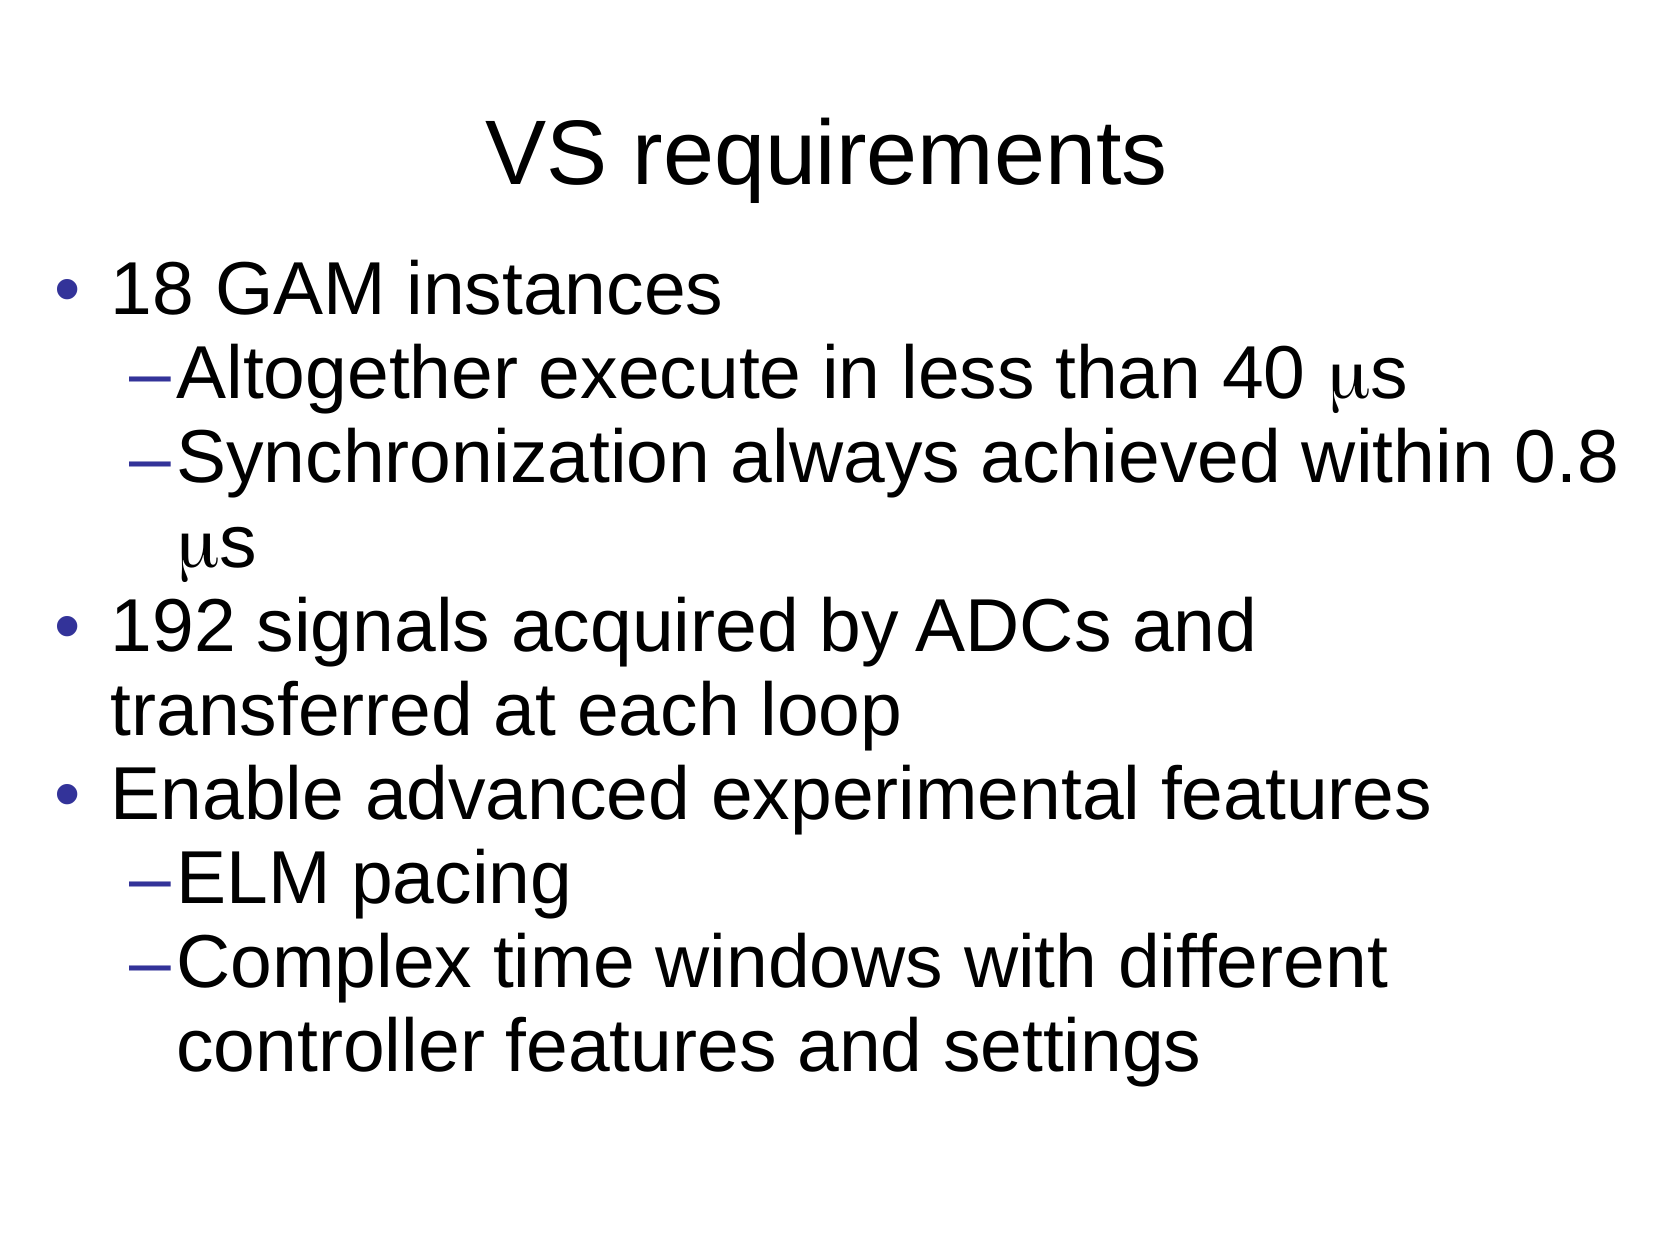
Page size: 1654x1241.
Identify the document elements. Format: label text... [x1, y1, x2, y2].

text_box 18 GAM instances Altogether execute in less than 40 ms Synchronization always achieved within 0.8 ms 192 signals acquired by ADCs and transferred at each loop Enable advanced experimental features ELM pacing Complex time windows with different controller features and settings [39, 239, 1653, 1214]
title VS requirements [82, 56, 1571, 239]
